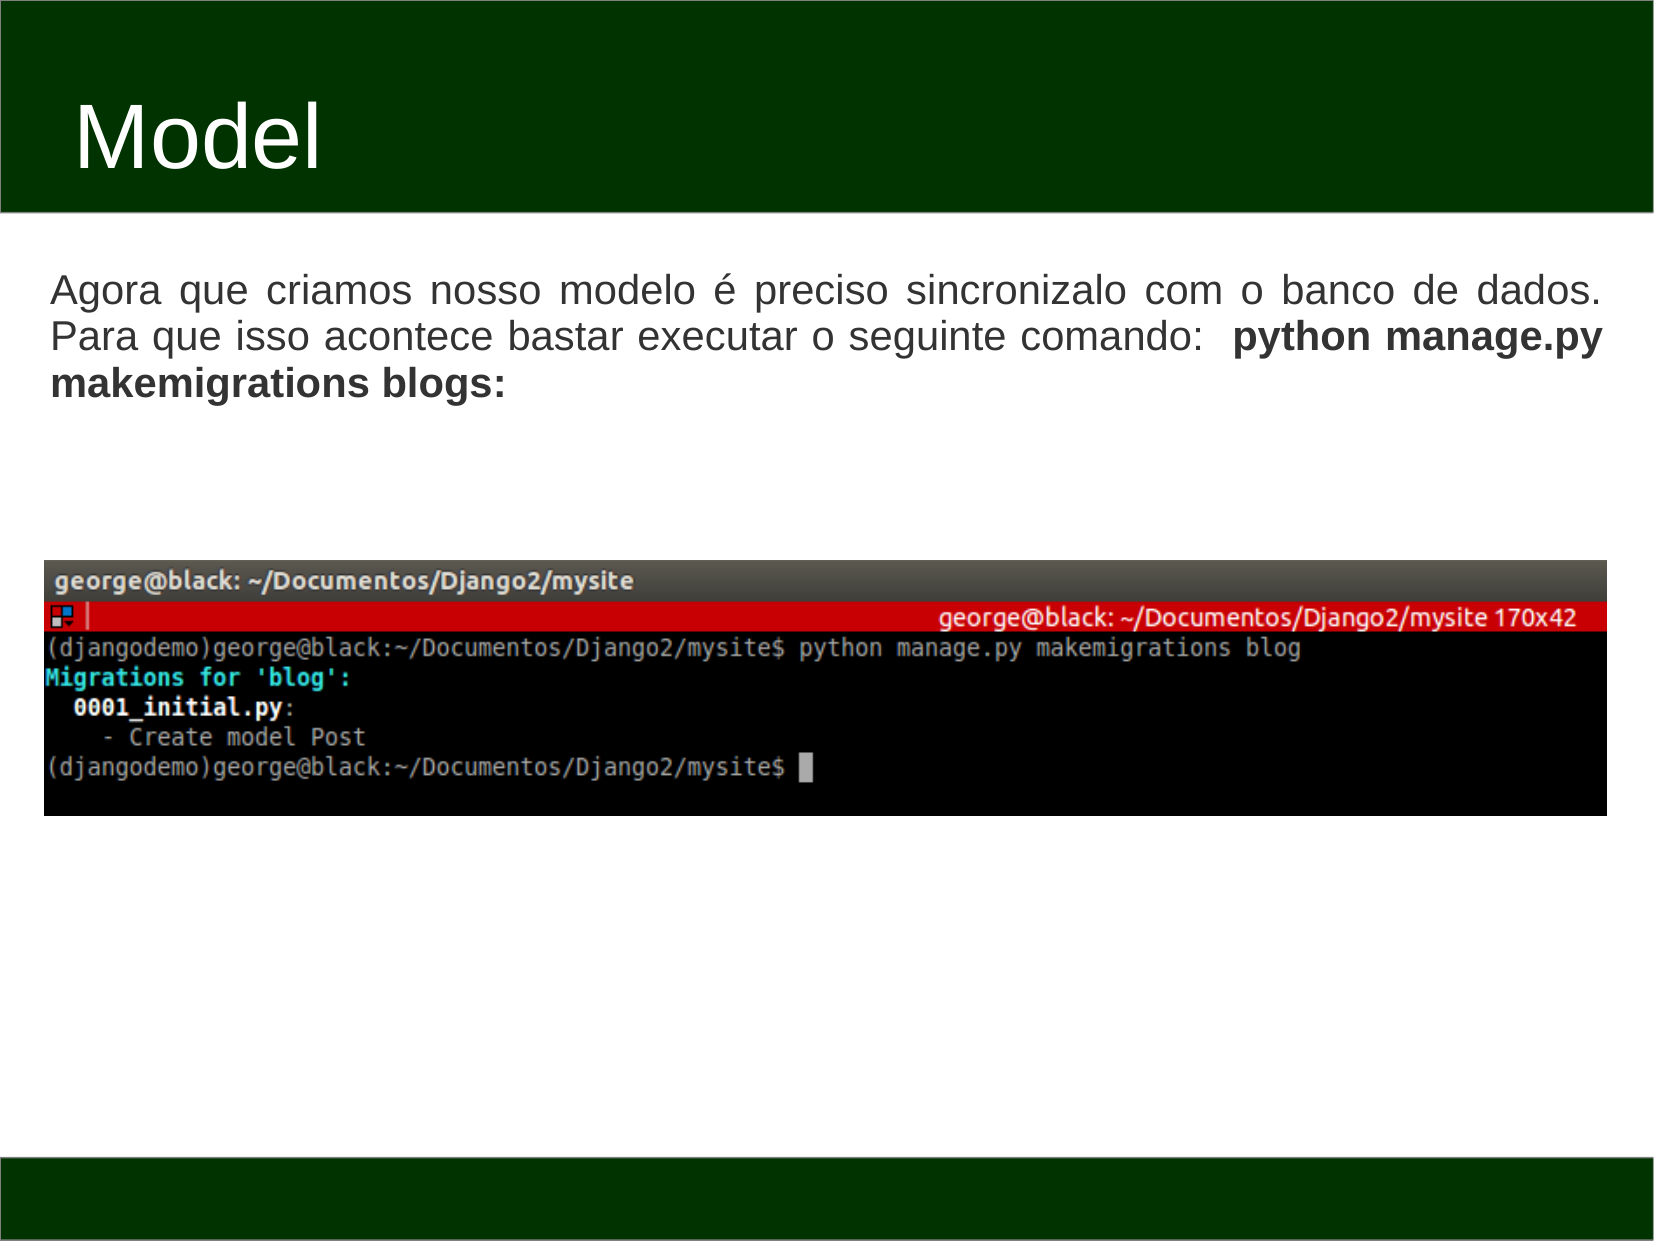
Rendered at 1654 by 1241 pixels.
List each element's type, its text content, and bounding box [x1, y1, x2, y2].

text_box [0, 0, 1654, 213]
text_box Model [59, 73, 1063, 259]
picture [44, 560, 1607, 816]
text_box Agora que criamos nosso modelo é preciso sincronizalo com o banco de dados. Para que isso acontece bastar executar o seguinte comando: python manage.py makemigrations blogs: [35, 259, 1619, 461]
text_box [0, 1157, 1654, 1241]
